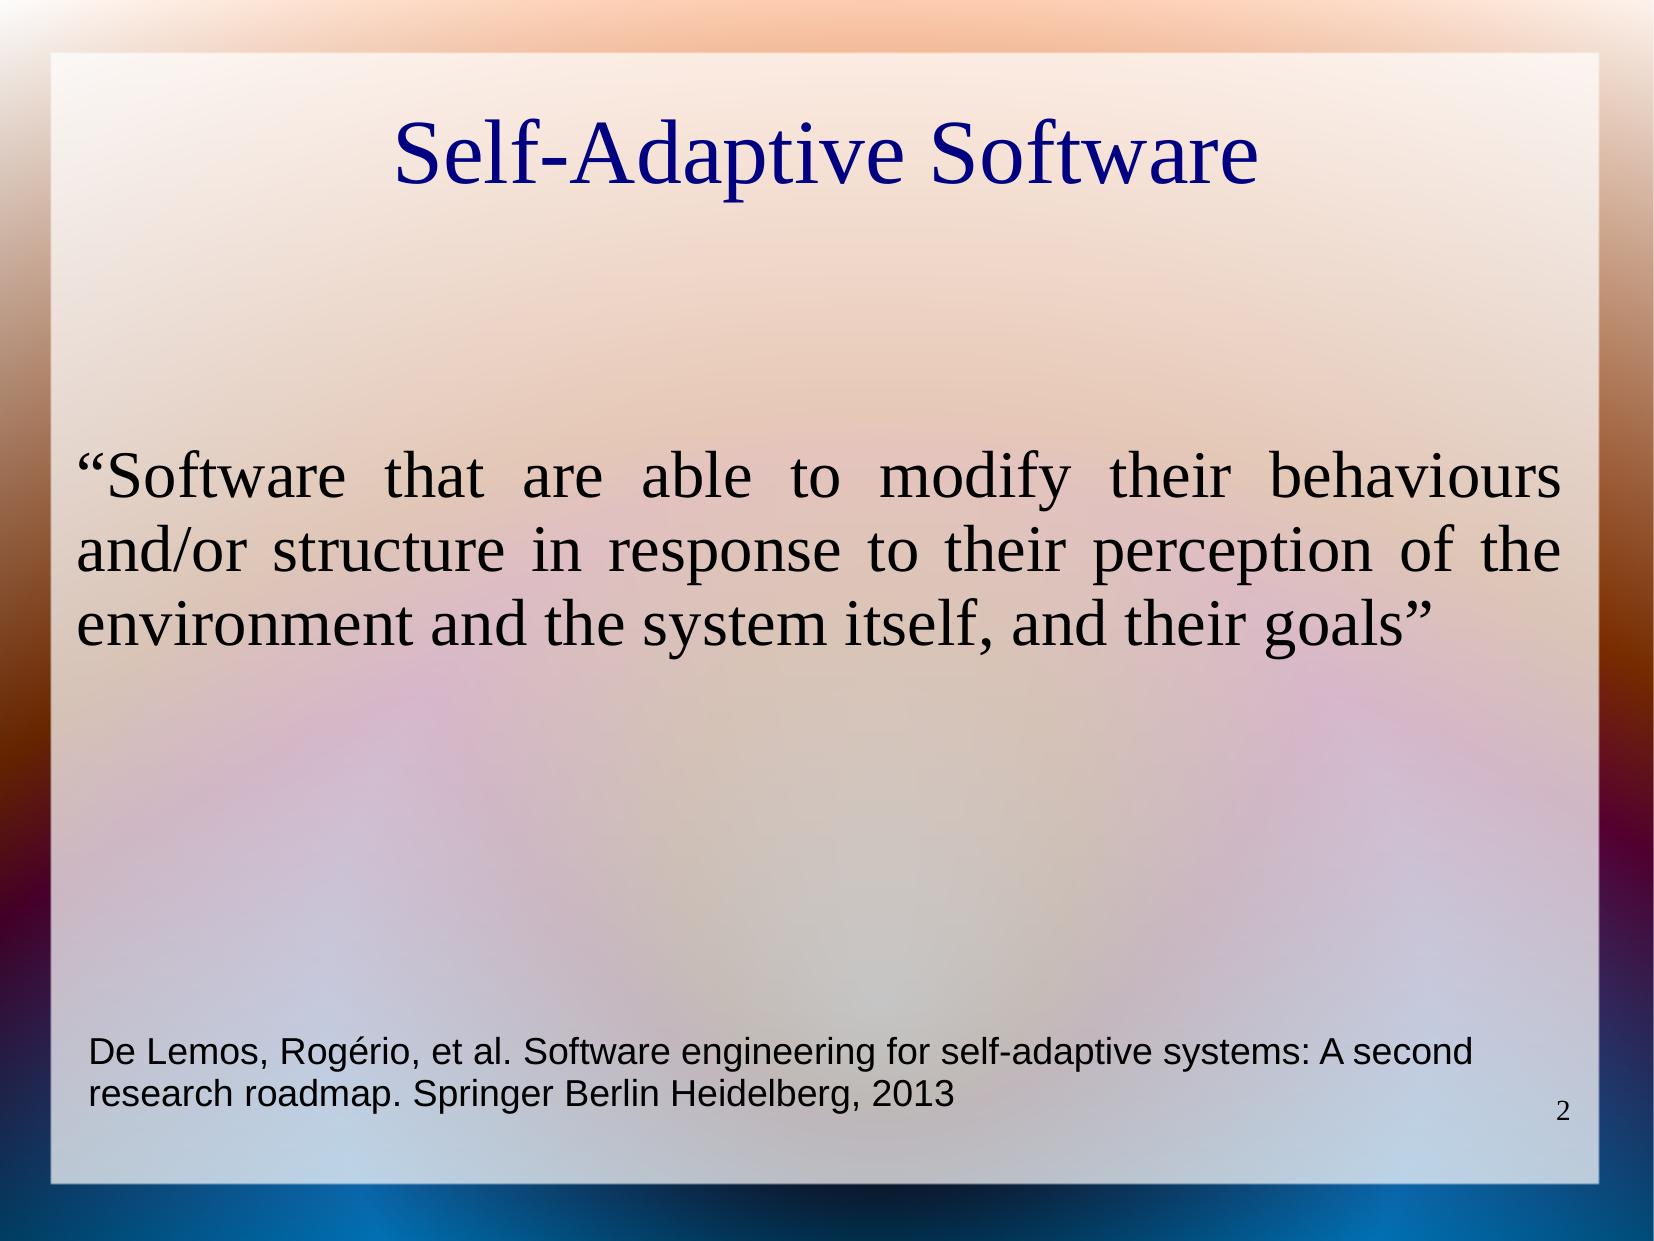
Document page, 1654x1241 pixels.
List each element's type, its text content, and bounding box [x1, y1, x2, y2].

text_box “Software that are able to modify their behaviours and/or structure in response to their perception of the environment and the system itself, and their goals” [76, 177, 1565, 921]
text_box De Lemos, Rogério, et al. Software engineering for self-adaptive systems: A second research roadmap. Springer Berlin Heidelberg, 2013 [73, 1023, 1506, 1123]
title Self-Adaptive Software [82, 49, 1571, 257]
picture [0, 0, 1654, 1241]
